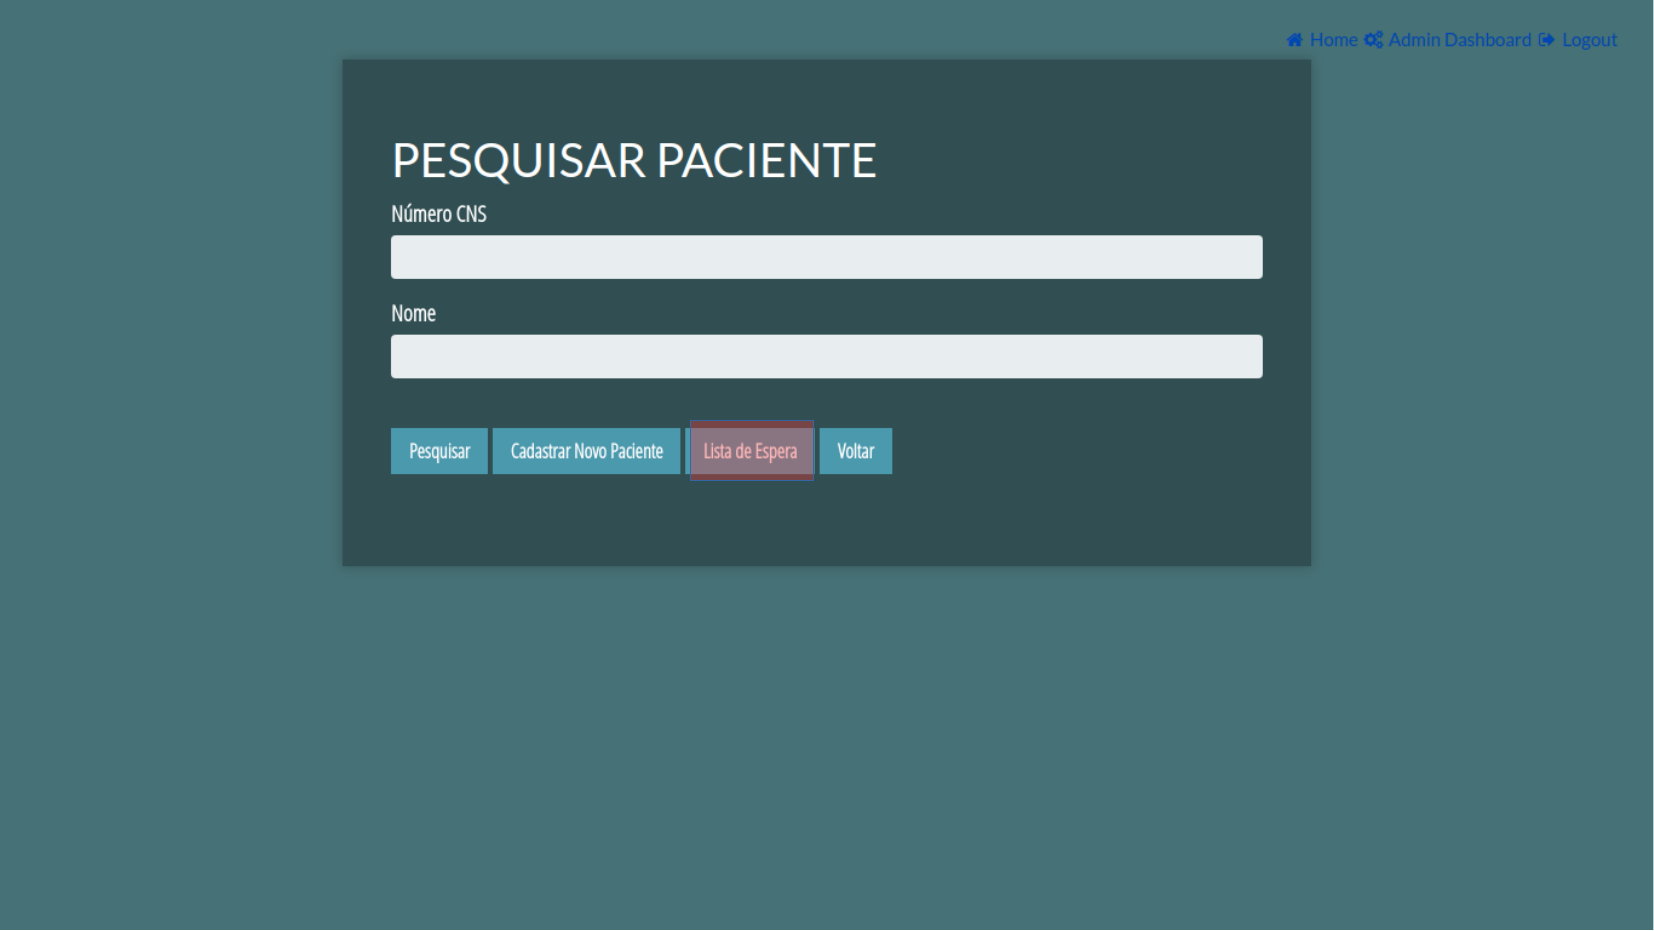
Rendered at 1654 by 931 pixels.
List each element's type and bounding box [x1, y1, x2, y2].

picture [0, 0, 1654, 930]
text_box [690, 420, 814, 481]
